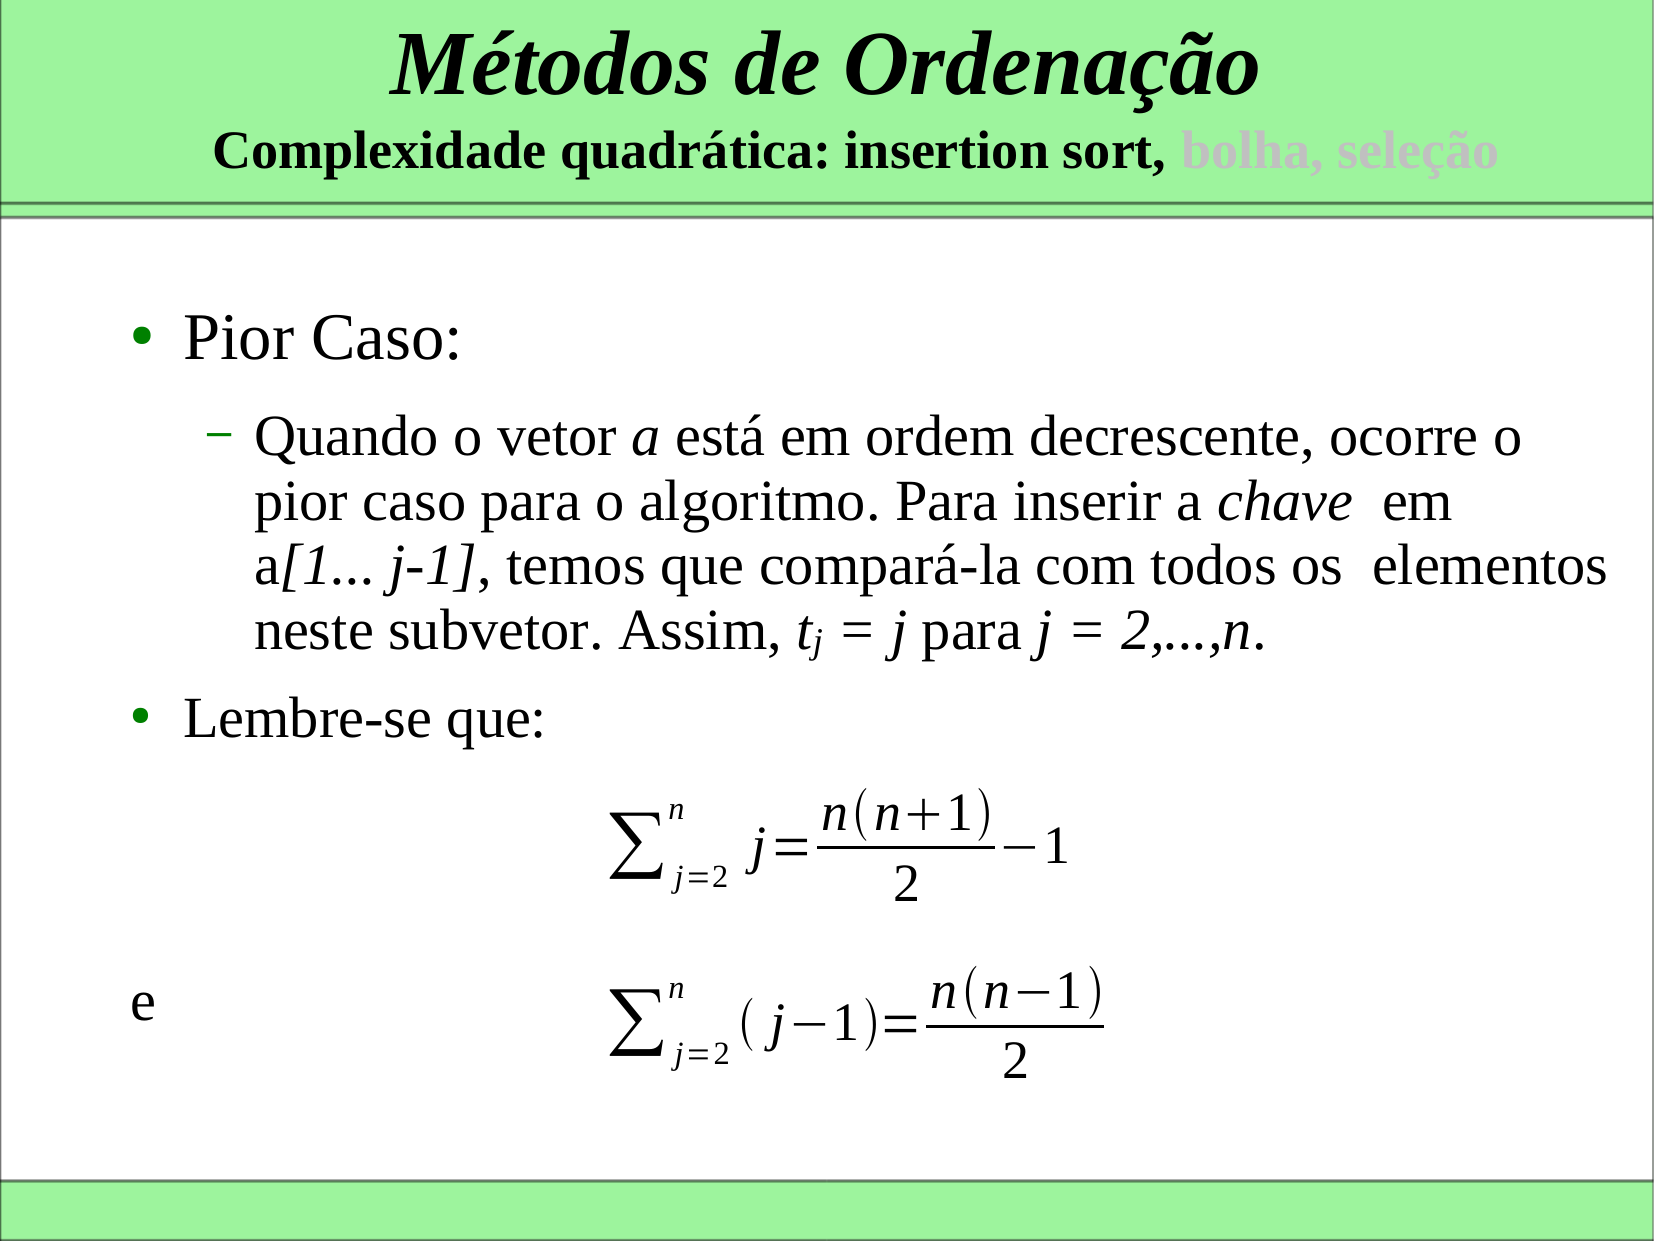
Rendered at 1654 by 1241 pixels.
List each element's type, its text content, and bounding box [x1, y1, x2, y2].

chart [599, 782, 1076, 913]
title Métodos de Ordenação [82, 12, 1571, 115]
picture [0, 0, 1654, 1241]
text_box Complexidade quadrática: insertion sort, bolha, seleção [178, 112, 1514, 188]
list Pior Caso: Quando o vetor a está em ordem decrescente, ocorre o pior caso para o algoritmo. Para inserir a chave em a[1... j-1], temos que compará-la com todos os elementos neste subvetor. Assim, tj = j para j = 2,...,n. Lembre-se que: e [112, 300, 1615, 1137]
chart [599, 959, 1114, 1092]
